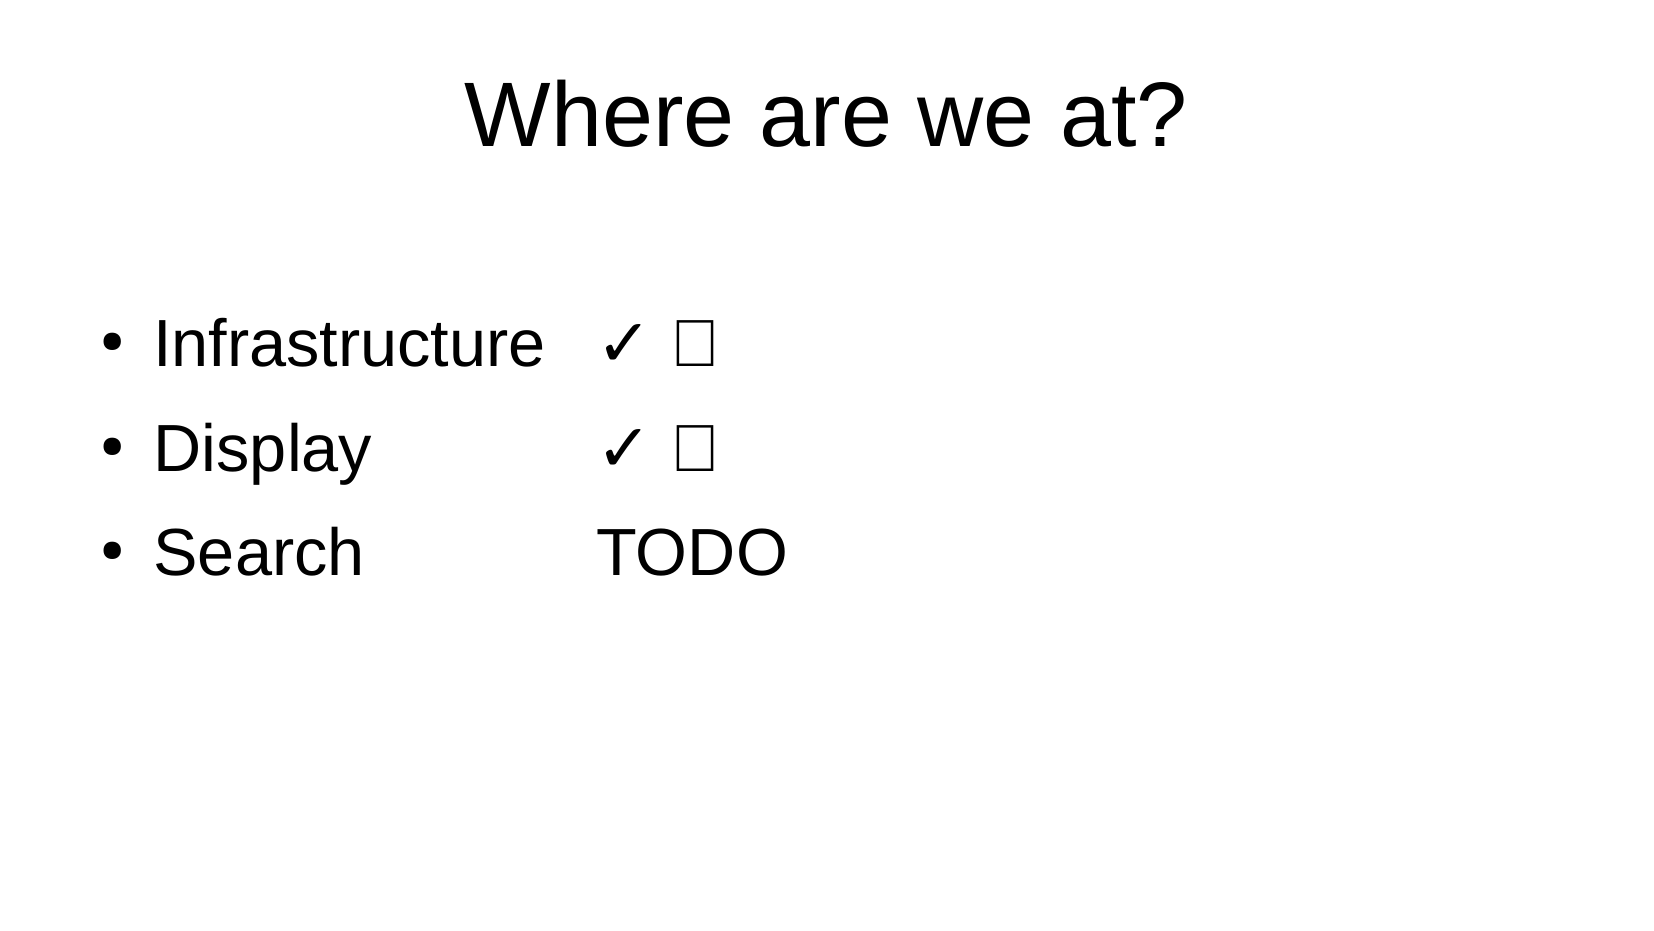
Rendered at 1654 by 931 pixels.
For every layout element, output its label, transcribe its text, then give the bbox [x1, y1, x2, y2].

title Where are we at? [82, 37, 1571, 193]
list Infrastructure ✓ 🐛 Display ✓ 🐞 Search TODO [82, 306, 1571, 846]
